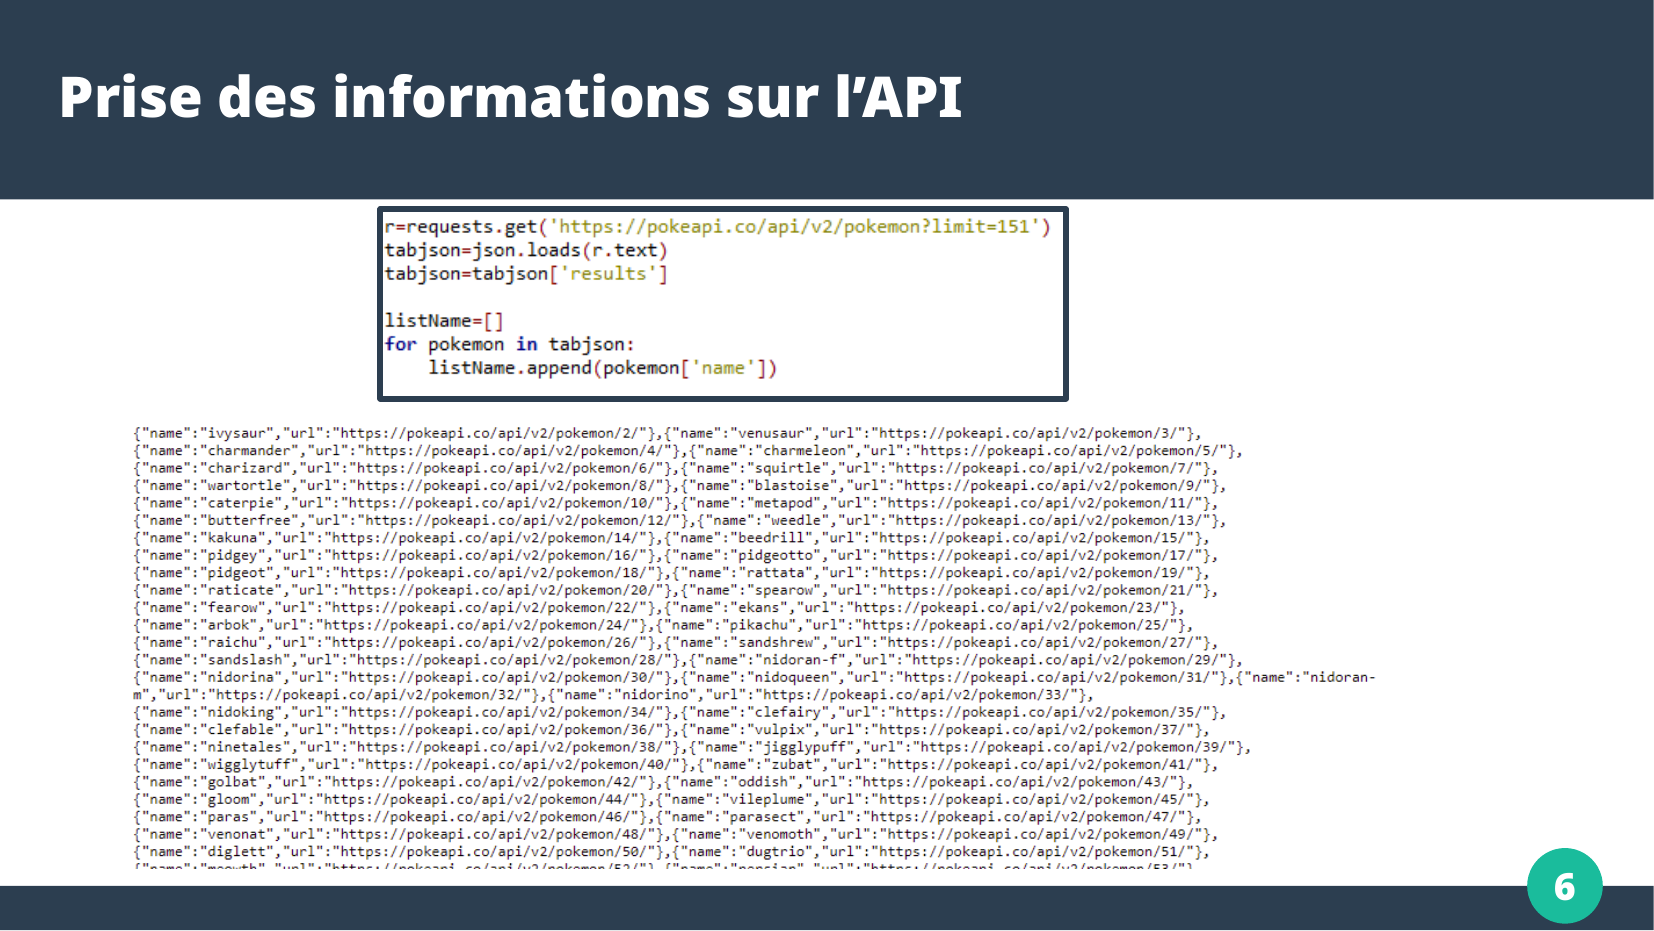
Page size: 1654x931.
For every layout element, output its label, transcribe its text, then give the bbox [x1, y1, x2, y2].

picture [383, 212, 1063, 396]
picture [132, 425, 1388, 869]
title Prise des informations sur l’API [59, 37, 1595, 155]
